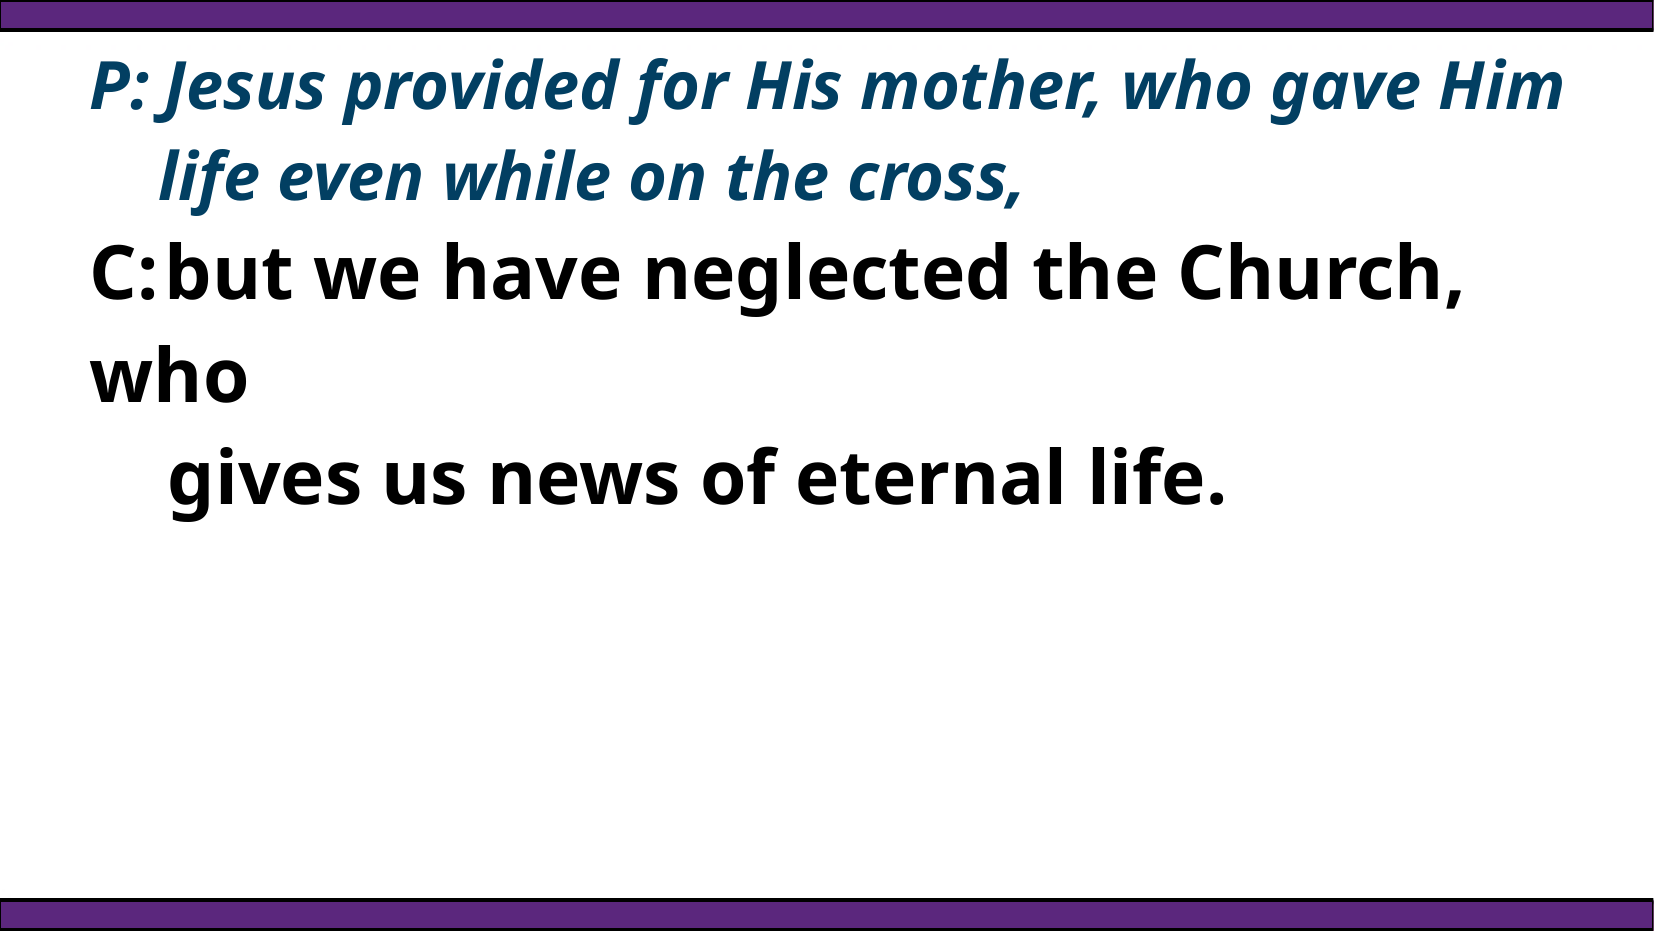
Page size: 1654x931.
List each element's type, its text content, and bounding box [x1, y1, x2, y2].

text_box [0, 0, 1654, 31]
picture [0, 31, 1654, 900]
text_box [0, 900, 1654, 931]
text_box P: Jesus provided for His mother, who gave Him life even while on the cross, C: but we have neglected the Church, who gives us news of eternal life. [75, 30, 1591, 423]
